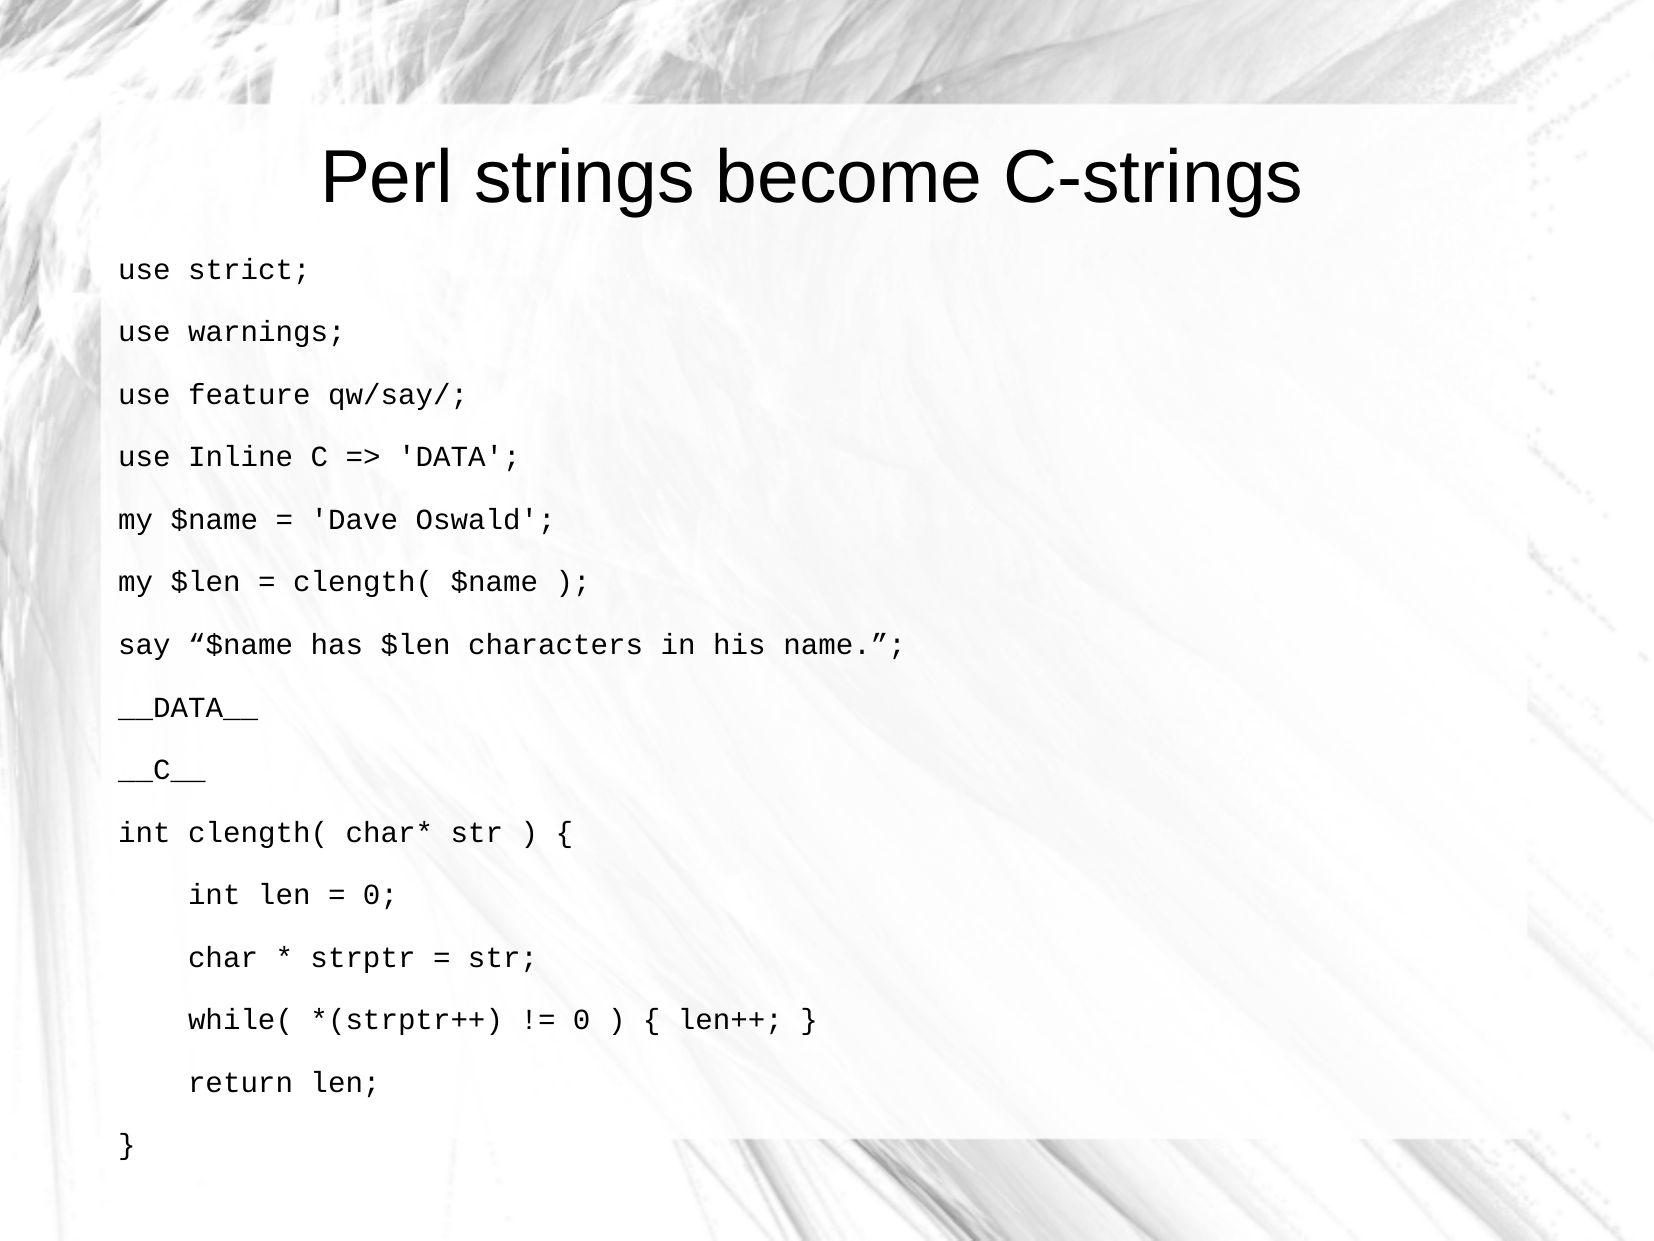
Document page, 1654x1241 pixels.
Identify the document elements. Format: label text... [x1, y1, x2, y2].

picture [0, 0, 1654, 1241]
list use strict; use warnings; use feature qw/say/; use Inline C => 'DATA'; my $name = 'Dave Oswald'; my $len = clength( $name ); say “$name has $len characters in his name.”; __DATA__ __C__ int clength( char* str ) { int len = 0; char * strptr = str; while( *(strptr++) != 0 ) { len++; } return len; } [118, 255, 1571, 1139]
title Perl strings become C-strings [118, 112, 1506, 241]
